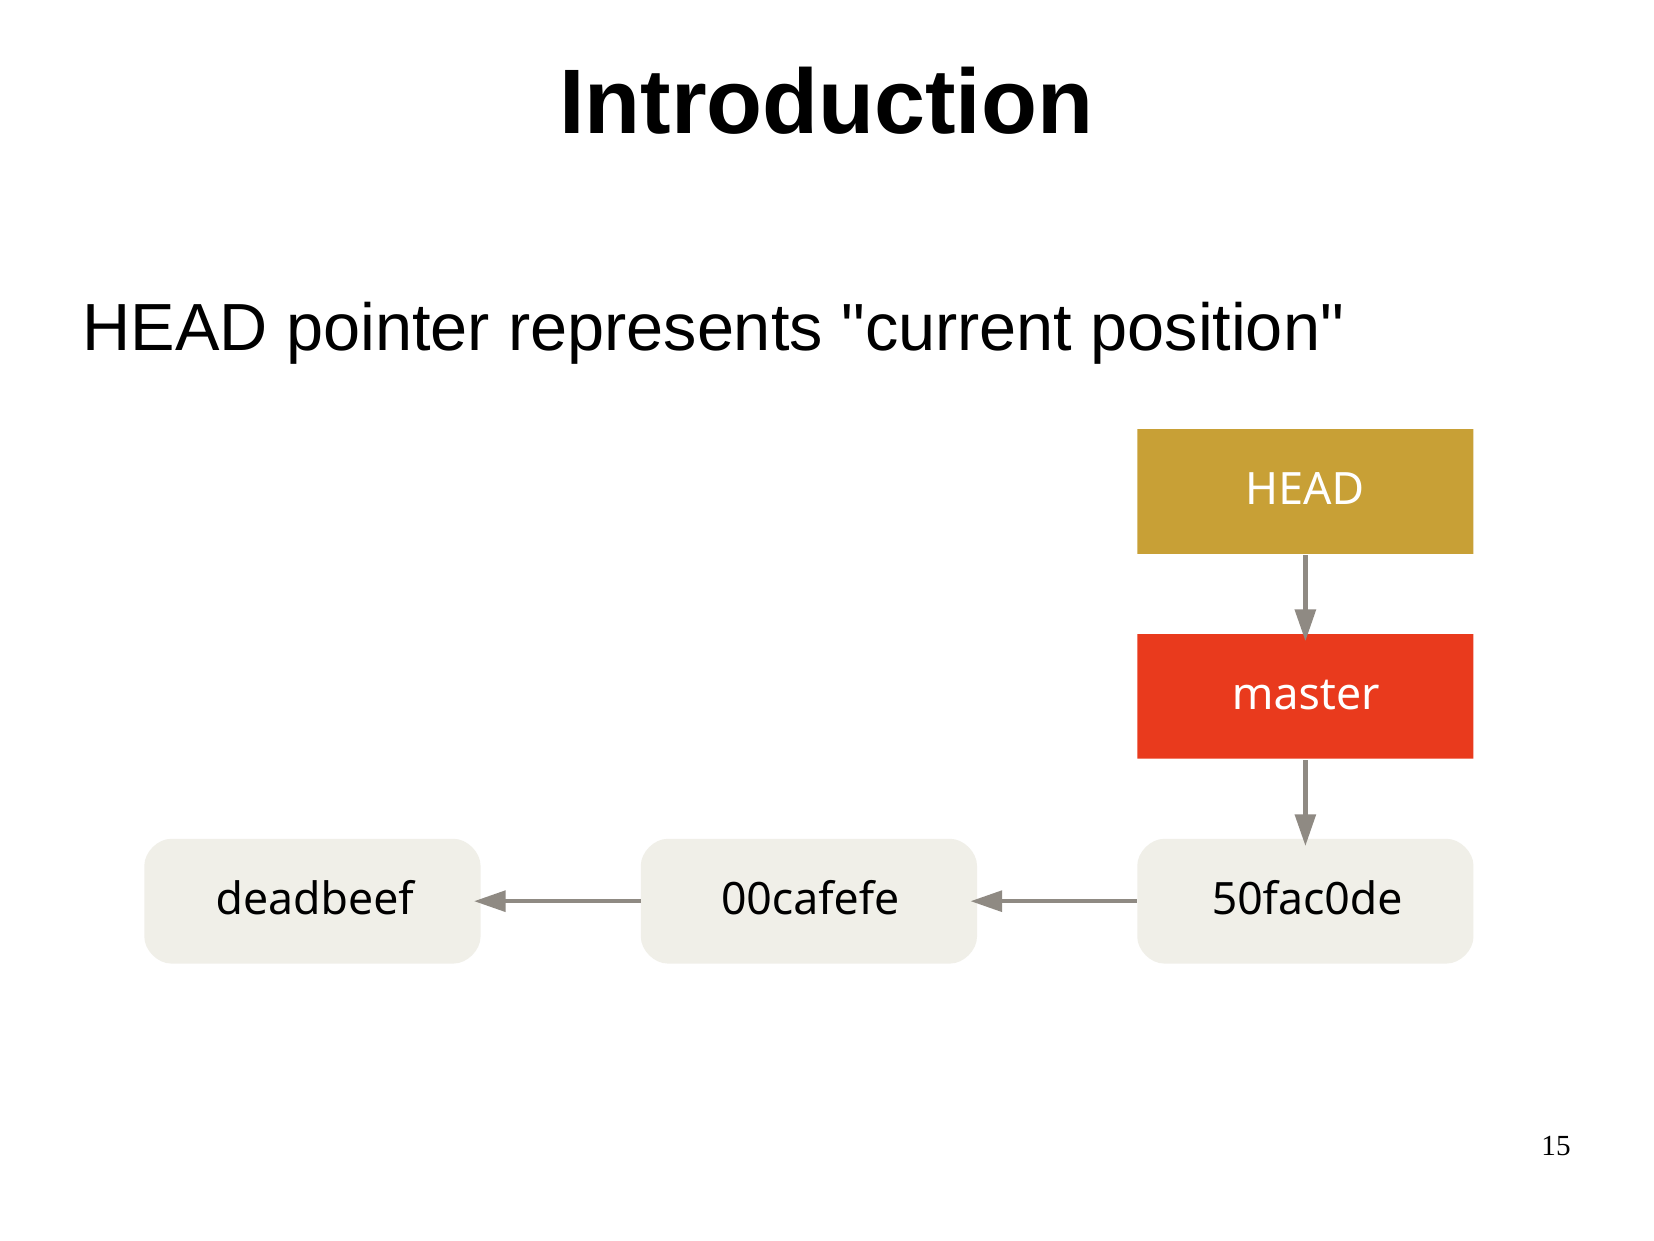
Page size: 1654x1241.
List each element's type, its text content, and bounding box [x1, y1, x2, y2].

title Introduction [82, 49, 1571, 257]
picture [134, 383, 1519, 1009]
list HEAD pointer represents "current position" [82, 290, 1571, 384]
